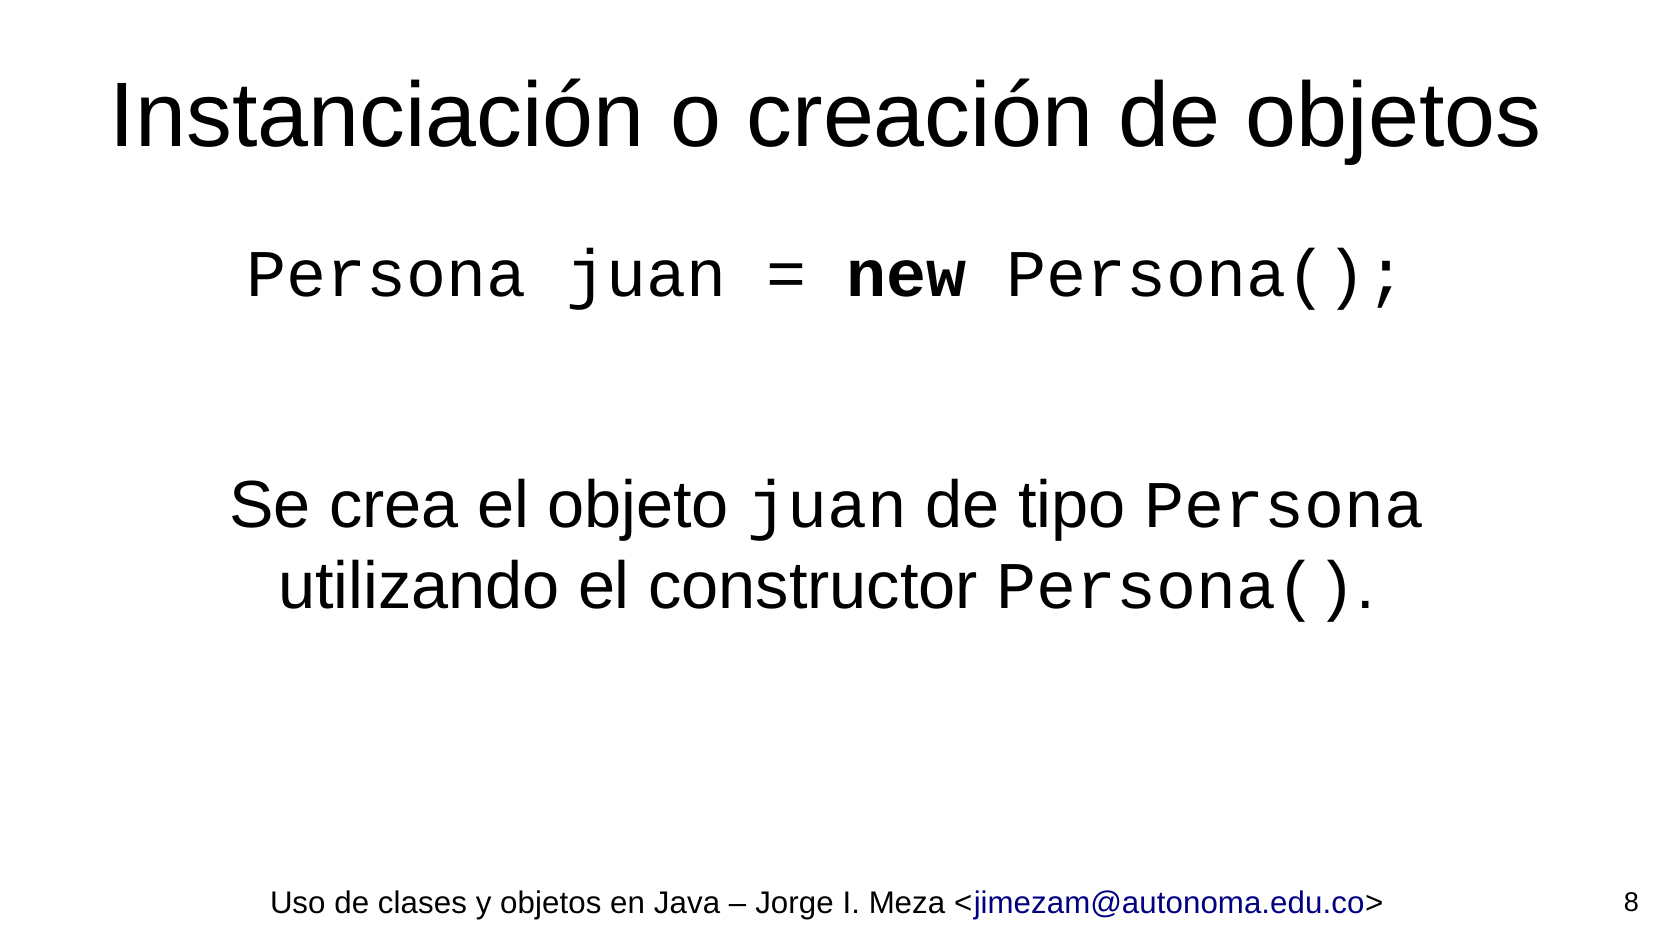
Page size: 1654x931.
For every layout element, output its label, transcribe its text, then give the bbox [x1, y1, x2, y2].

title Instanciación o creación de objetos [82, 37, 1571, 193]
subtitle Persona juan = new Persona(); Se crea el objeto juan de tipo Persona utilizando el constructor Persona(). [82, 217, 1571, 879]
